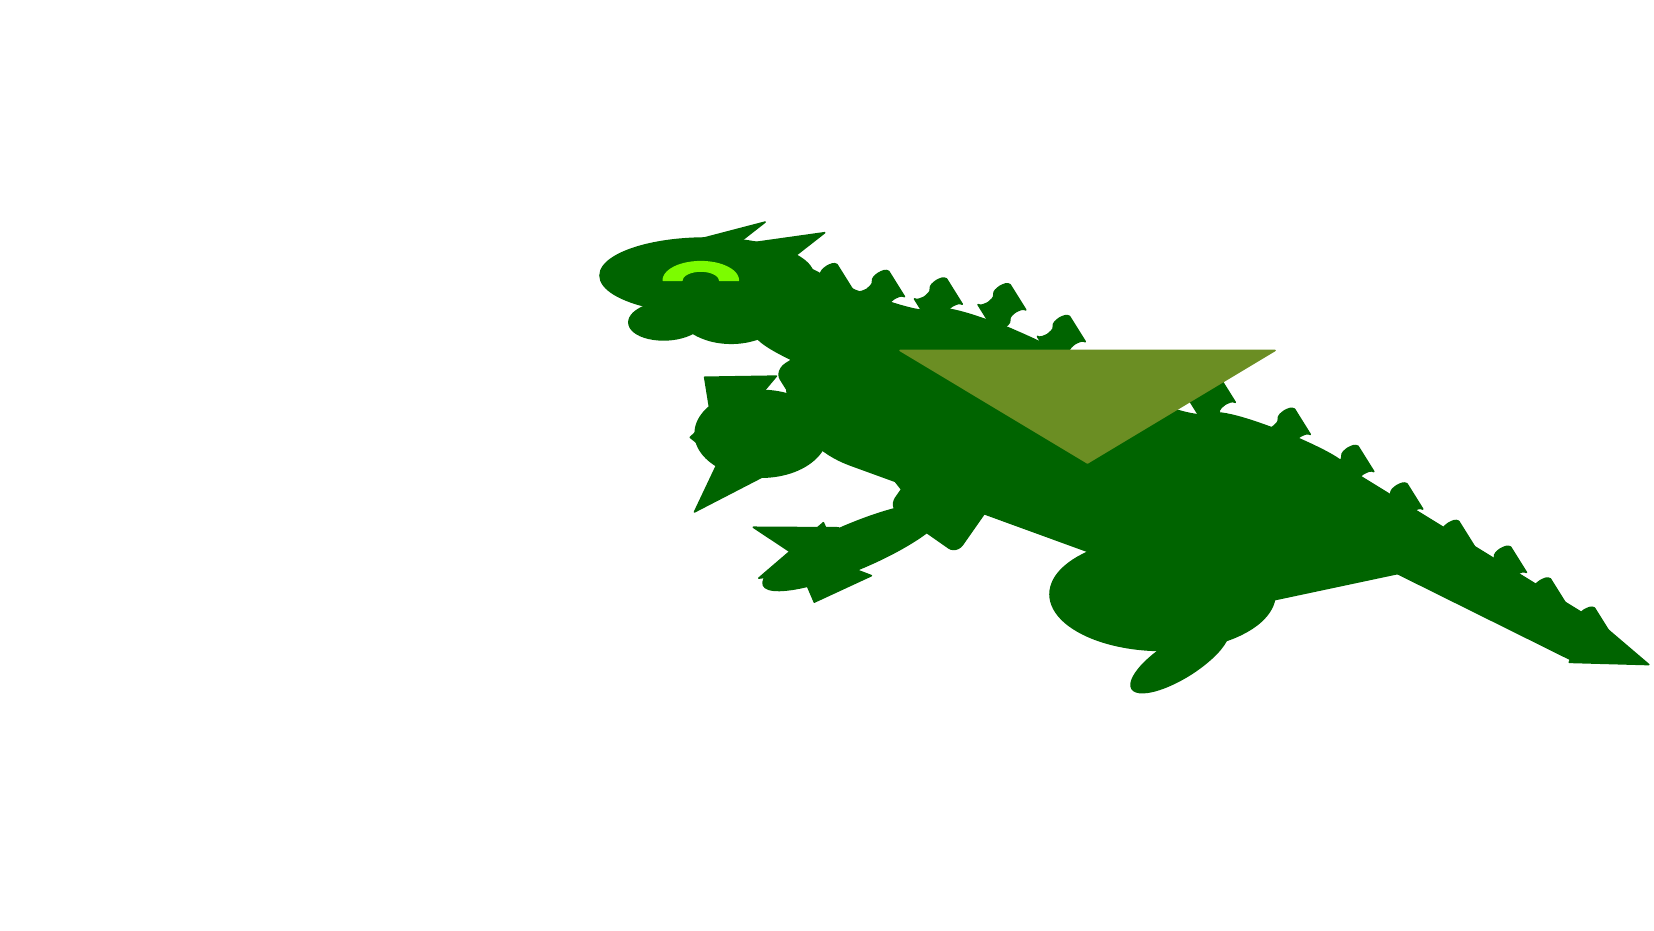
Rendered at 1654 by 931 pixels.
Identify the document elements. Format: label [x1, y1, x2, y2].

text_box [600, 222, 1649, 693]
